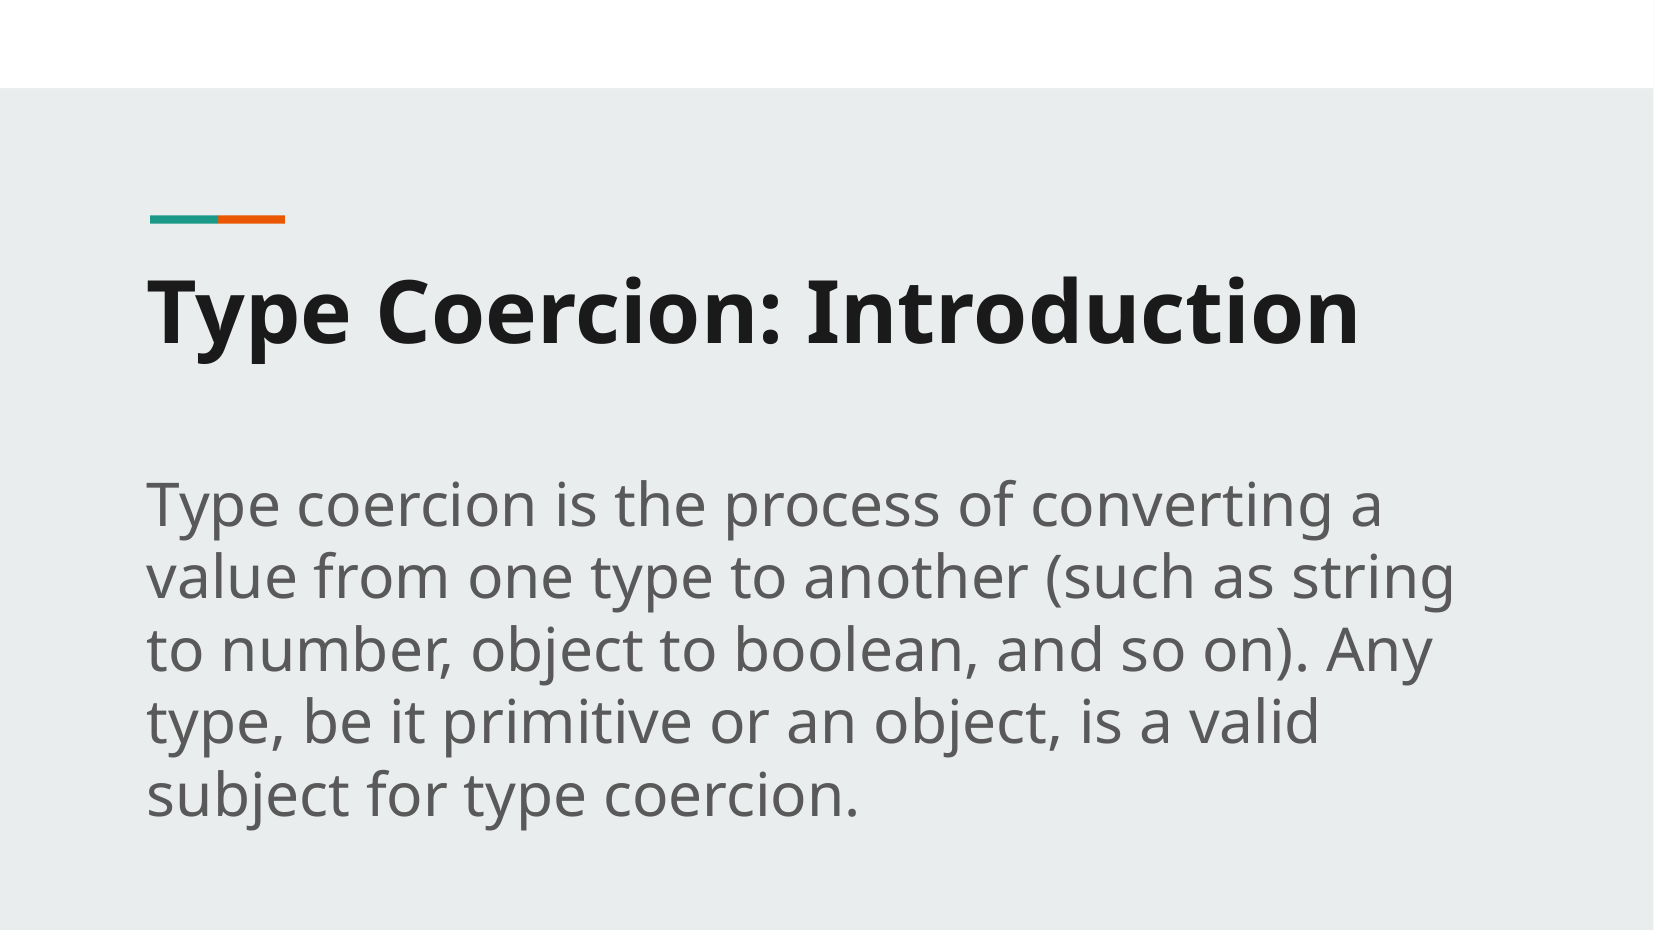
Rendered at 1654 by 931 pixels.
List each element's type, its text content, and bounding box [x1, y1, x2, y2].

title Type Coercion: Introduction Type coercion is the process of converting a value from one type to another (such as string to number, object to boolean, and so on). Any type, be it primitive or an object, is a valid subject for type coercion. [131, 241, 1522, 931]
